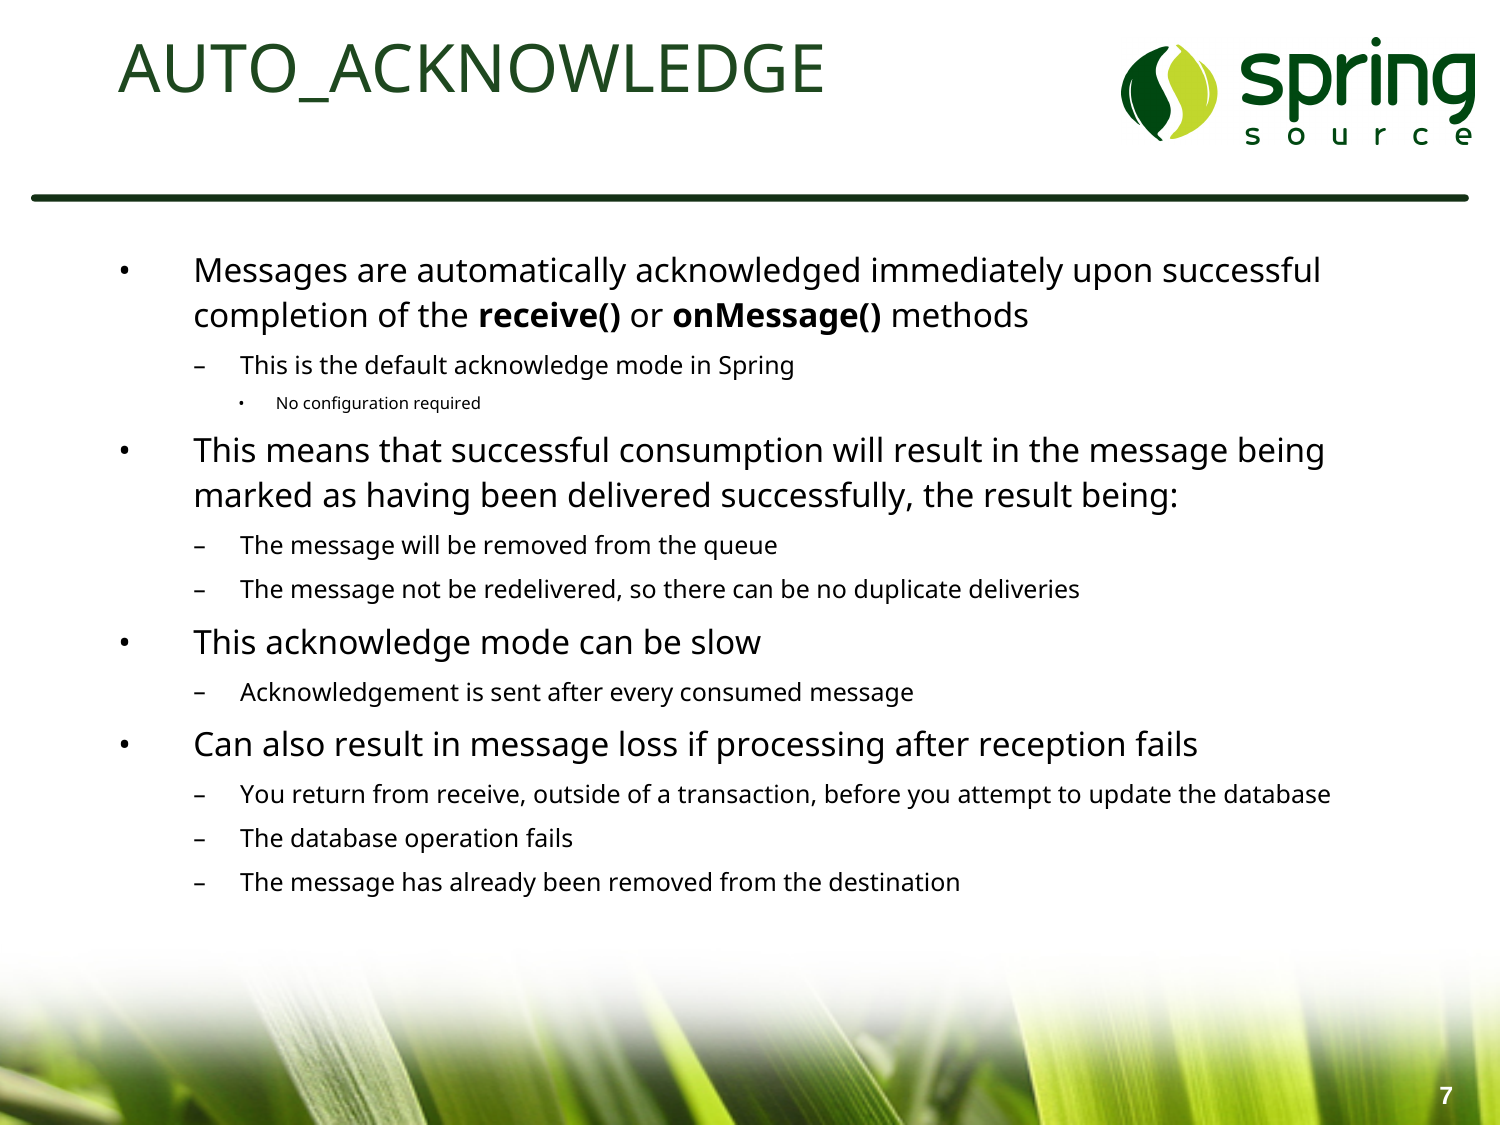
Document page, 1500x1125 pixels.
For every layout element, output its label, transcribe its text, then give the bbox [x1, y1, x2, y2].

picture [1136, 37, 1475, 145]
list Messages are automatically acknowledged immediately upon successful completion of the receive() or onMessage() methods This is the default acknowledge mode in Spring No configuration required This means that successful consumption will result in the message being marked as having been delivered successfully, the result being: The message will be removed from the queue The message not be redelivered, so there can be no duplicate deliveries This acknowledge mode can be slow Acknowledgement is sent after every consumed message Can also result in message loss if processing after reception fails You return from receive, outside of a transaction, before you attempt to update the database The database operation fails The message has already been removed from the destination [103, 239, 1394, 903]
title AUTO_ACKNOWLEDGE [103, 13, 1136, 177]
picture [0, 944, 1500, 1125]
